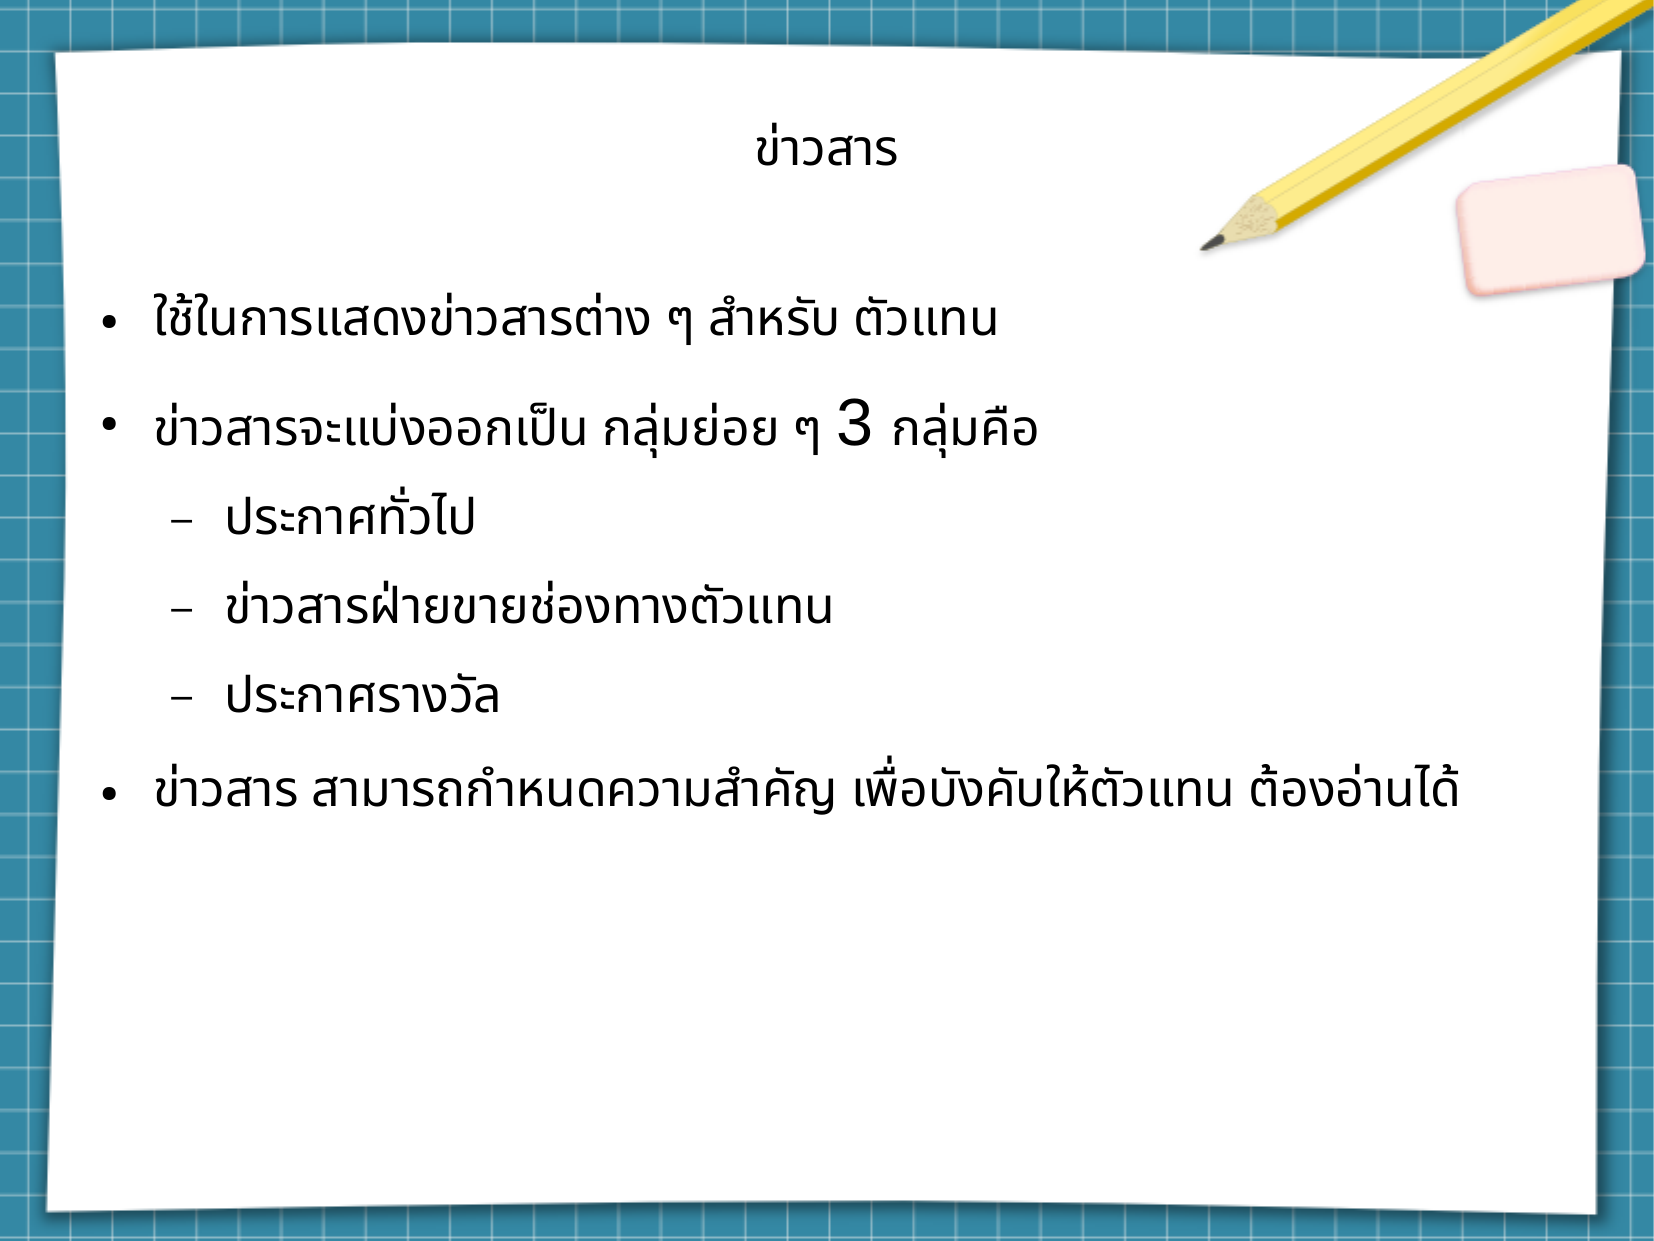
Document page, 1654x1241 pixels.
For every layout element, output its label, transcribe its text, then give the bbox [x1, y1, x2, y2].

picture [0, 0, 1654, 1241]
title ข่าวสาร [82, 49, 1571, 257]
list ใช้ในการแสดงข่าวสารต่าง ๆ สำหรับ ตัวแทน ข่าวสารจะแบ่งออกเป็น กลุ่มย่อย ๆ 3 กลุ่มคือ ประกาศทั่วไป ข่าวสารฝ่ายขายช่องทางตัวแทน ประกาศรางวัล ข่าวสาร สามารถกำหนดความสำคัญ เพื่อบังคับให้ตัวแทน ต้องอ่านได้ [82, 290, 1571, 1010]
